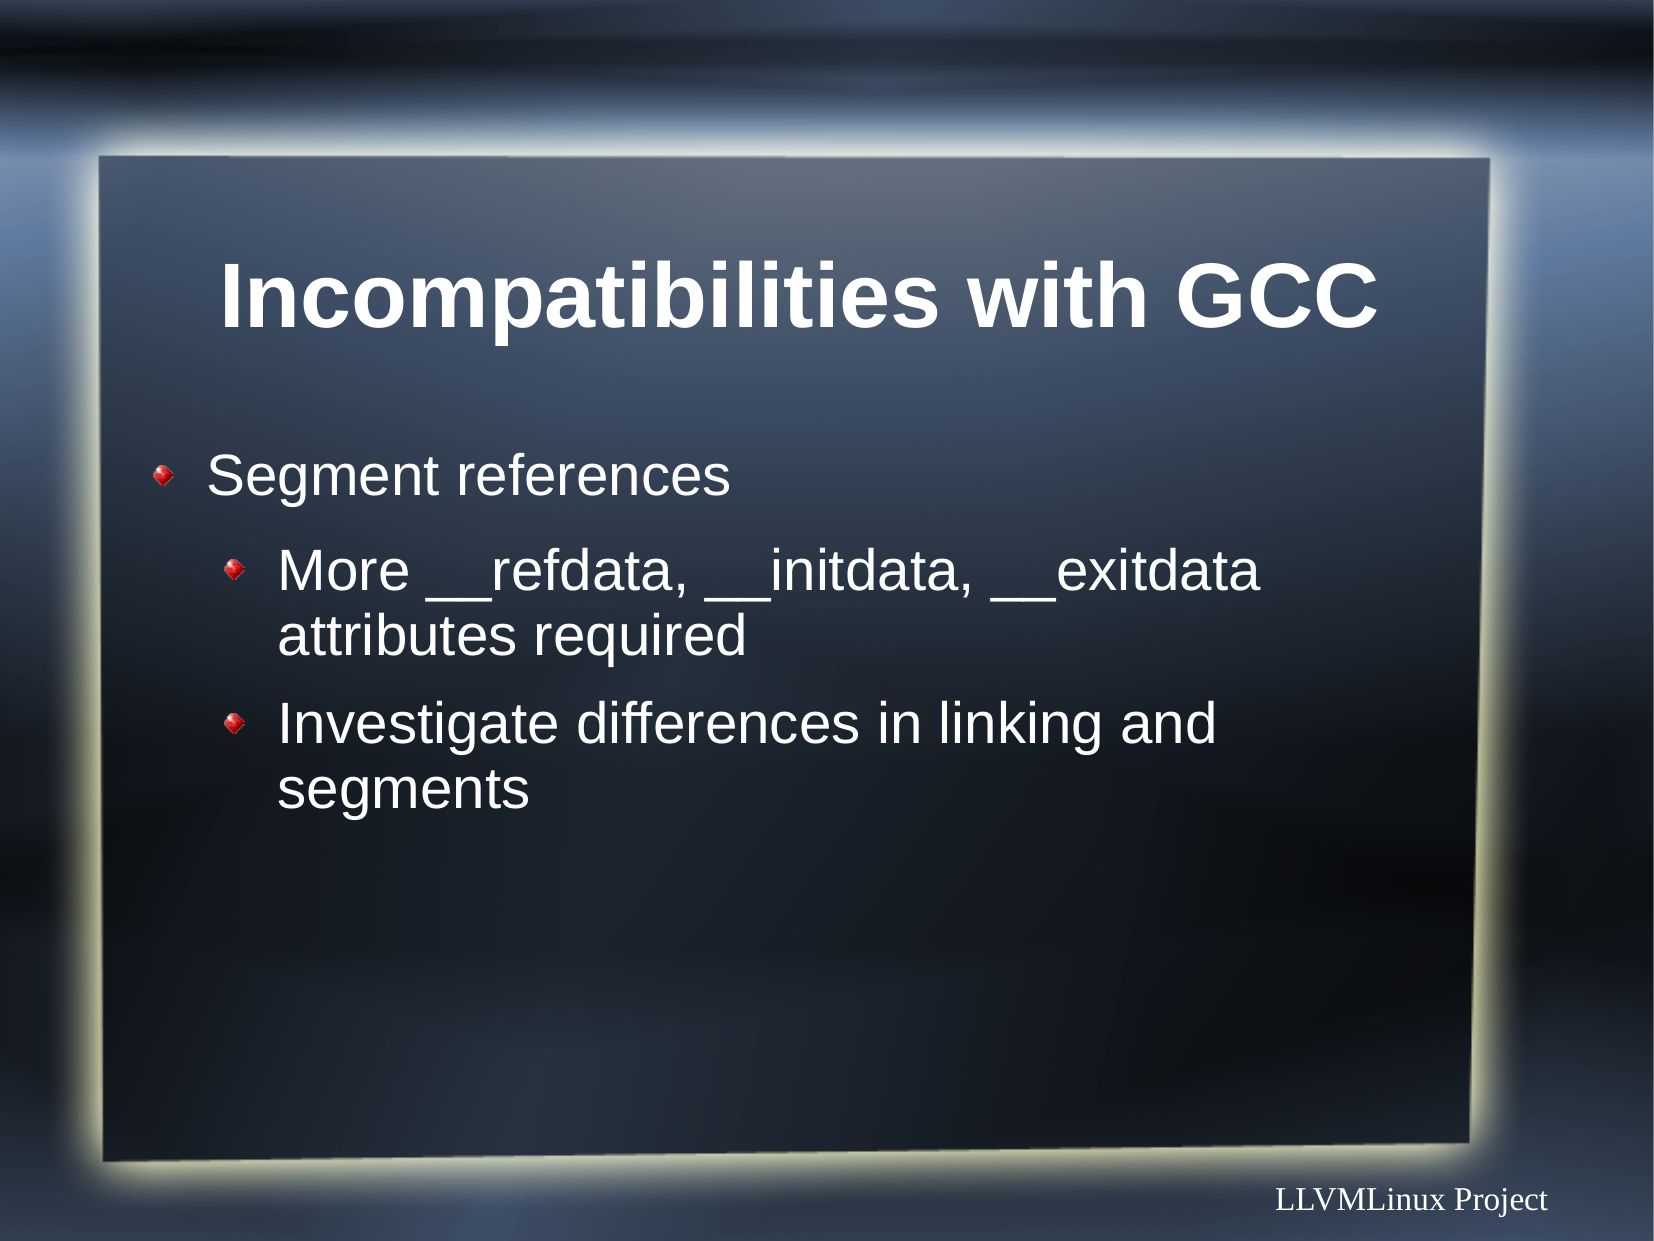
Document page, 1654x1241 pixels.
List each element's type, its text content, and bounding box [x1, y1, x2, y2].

list Segment references More __refdata, __initdata, __exitdata attributes required Investigate differences in linking and segments [135, 442, 1447, 1163]
picture [0, 0, 1654, 1241]
title Incompatibilities with GCC [124, 177, 1477, 414]
